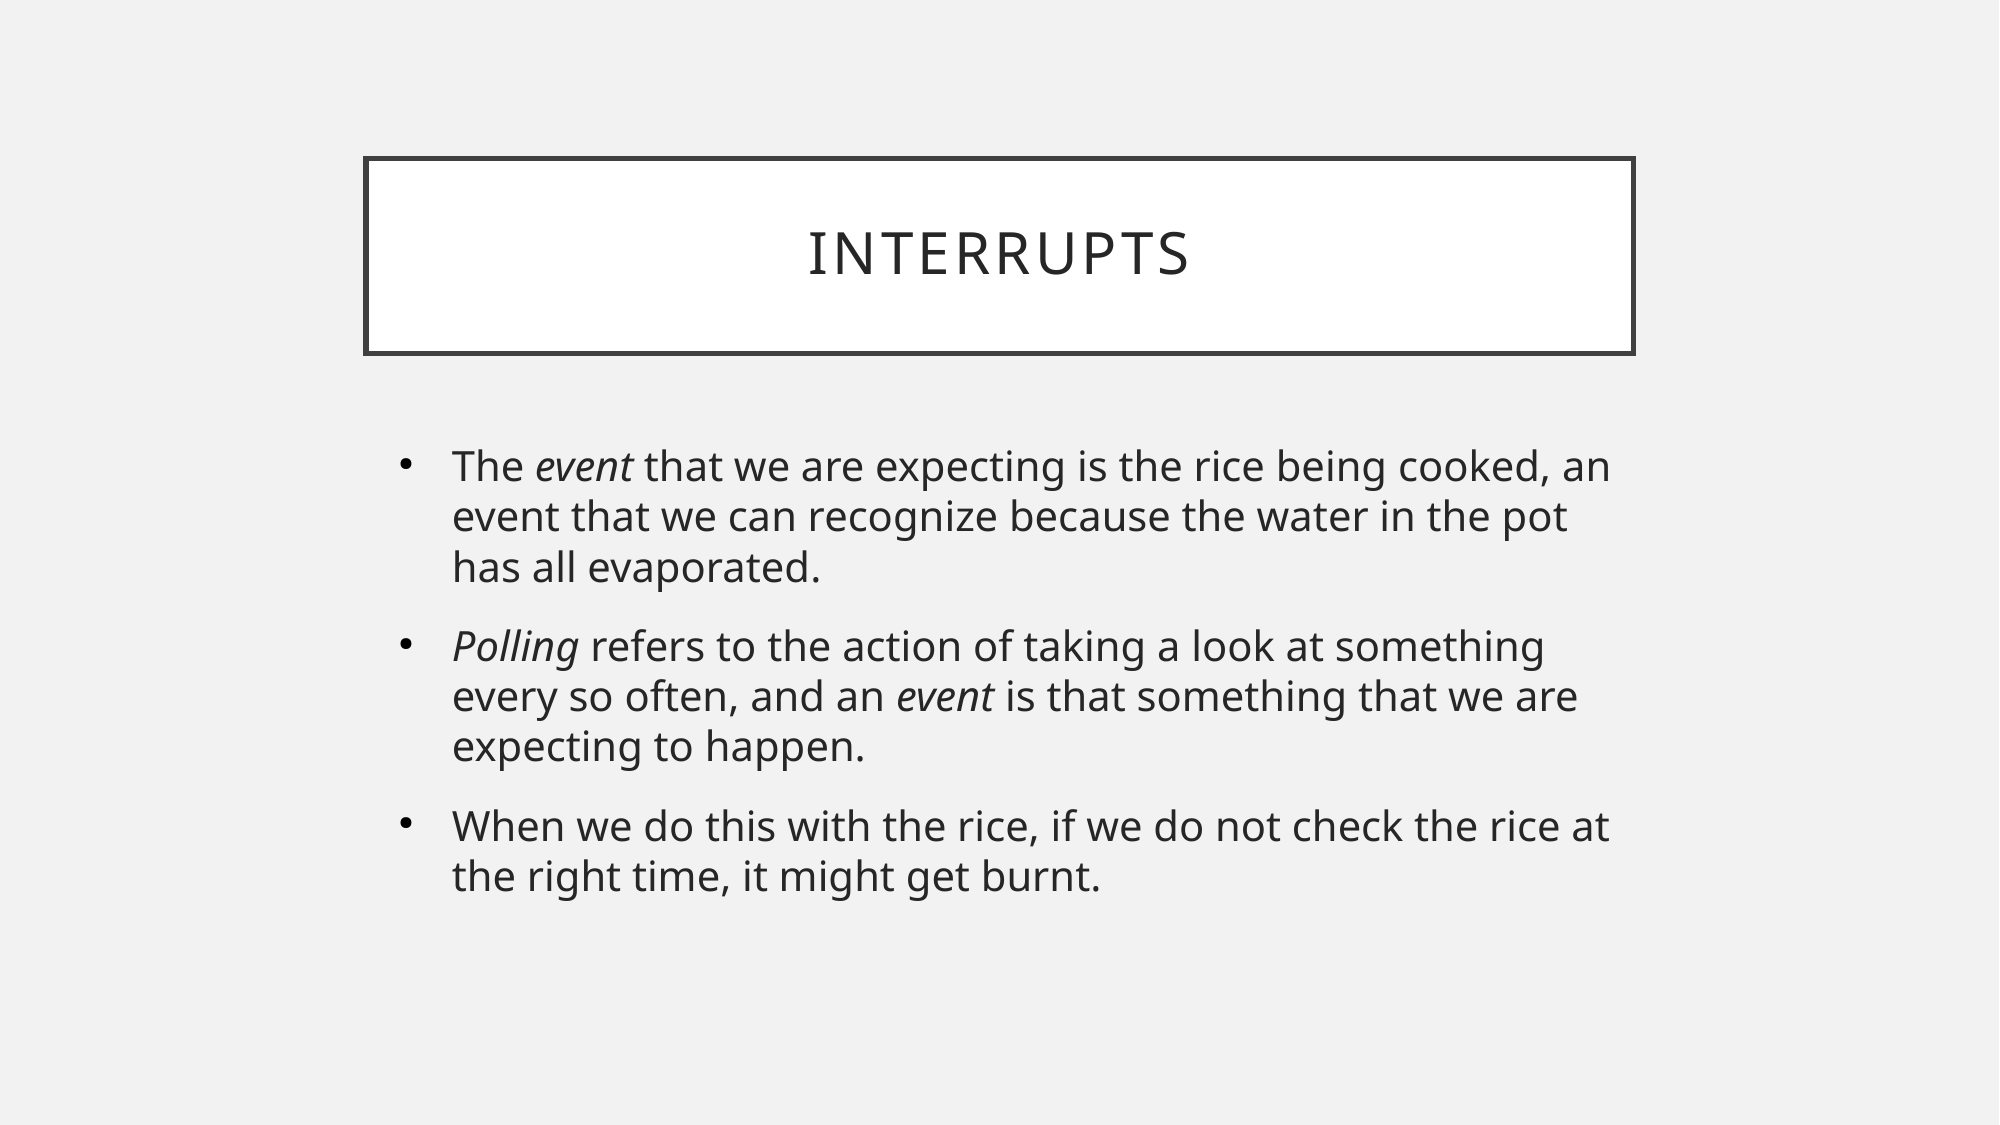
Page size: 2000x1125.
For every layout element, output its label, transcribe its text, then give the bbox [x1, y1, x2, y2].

list The event that we are expecting is the rice being cooked, an event that we can recognize because the water in the pot has all evaporated. Polling refers to the action of taking a look at something every so often, and an event is that something that we are expecting to happen. When we do this with the rice, if we do not check the rice at the right time, it might get burnt. [365, 432, 1634, 942]
title Interrupts [365, 158, 1634, 354]
